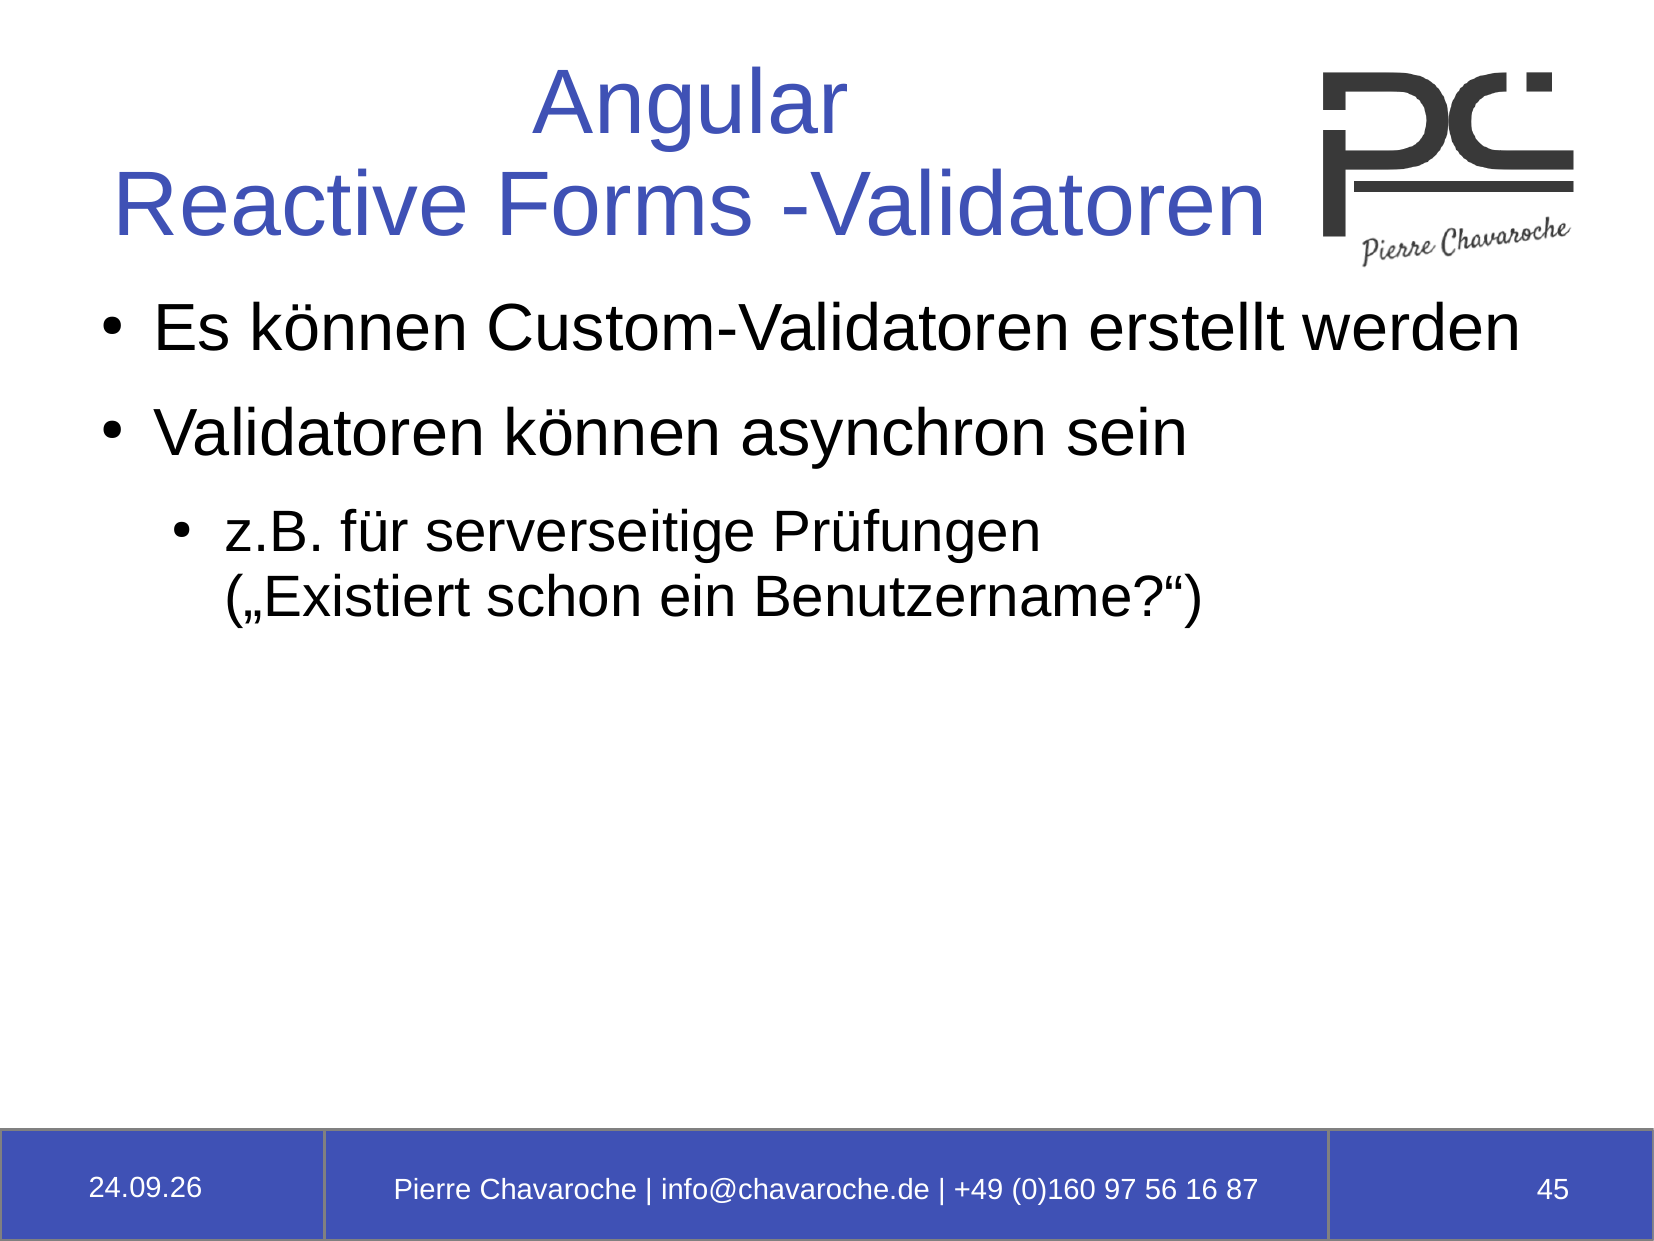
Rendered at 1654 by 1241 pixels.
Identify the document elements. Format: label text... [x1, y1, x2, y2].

picture [1307, 29, 1589, 311]
list Es können Custom-Validatoren erstellt werden Validatoren können asynchron sein z.B. für serverseitige Prüfungen („Existiert schon ein Benutzername?“) [82, 290, 1571, 1109]
title Angular Reactive Forms -Validatoren [82, 49, 1300, 257]
